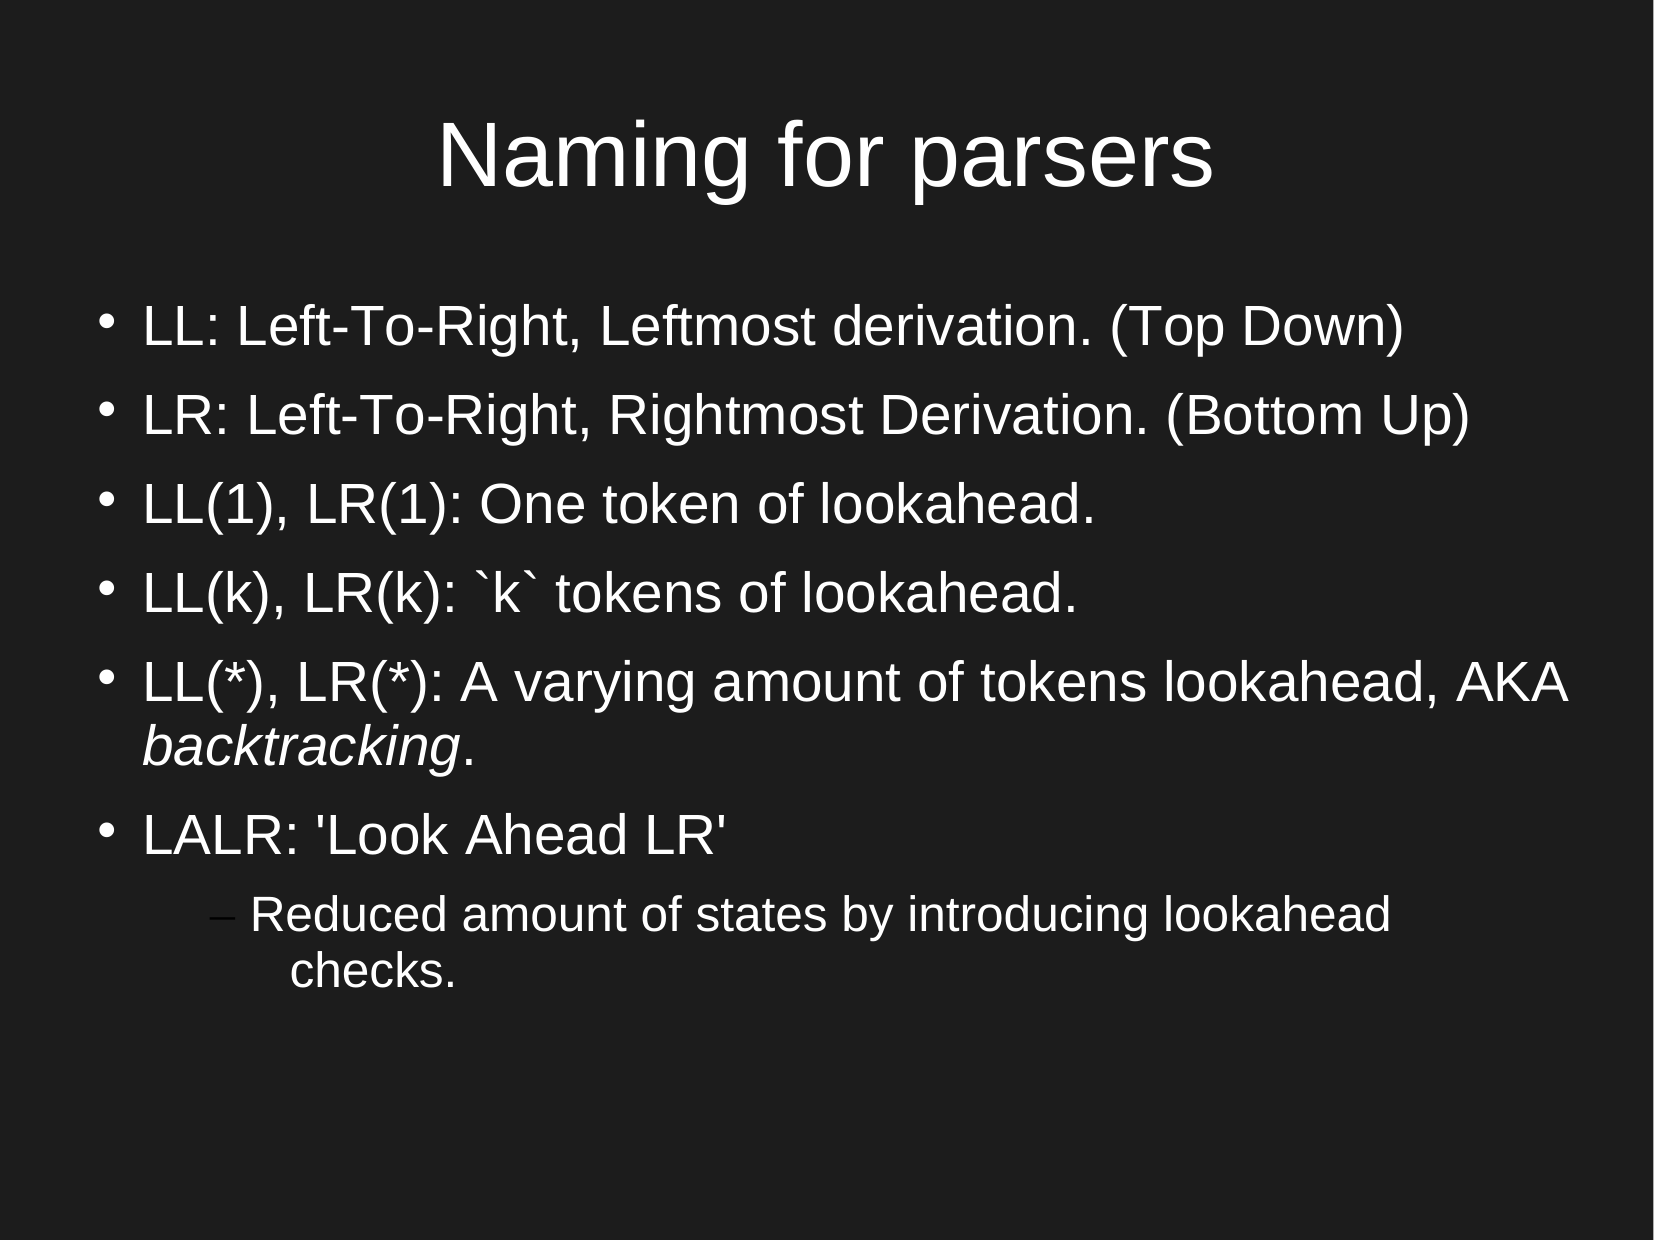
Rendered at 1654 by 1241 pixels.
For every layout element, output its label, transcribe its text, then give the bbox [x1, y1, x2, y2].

list LL: Left-To-Right, Leftmost derivation. (Top Down) LR: Left-To-Right, Rightmost Derivation. (Bottom Up) LL(1), LR(1): One token of lookahead. LL(k), LR(k): `k` tokens of lookahead. LL(*), LR(*): A varying amount of tokens lookahead, AKA backtracking. LALR: 'Look Ahead LR' Reduced amount of states by introducing lookahead checks. [82, 290, 1571, 1010]
title Naming for parsers [82, 49, 1571, 257]
